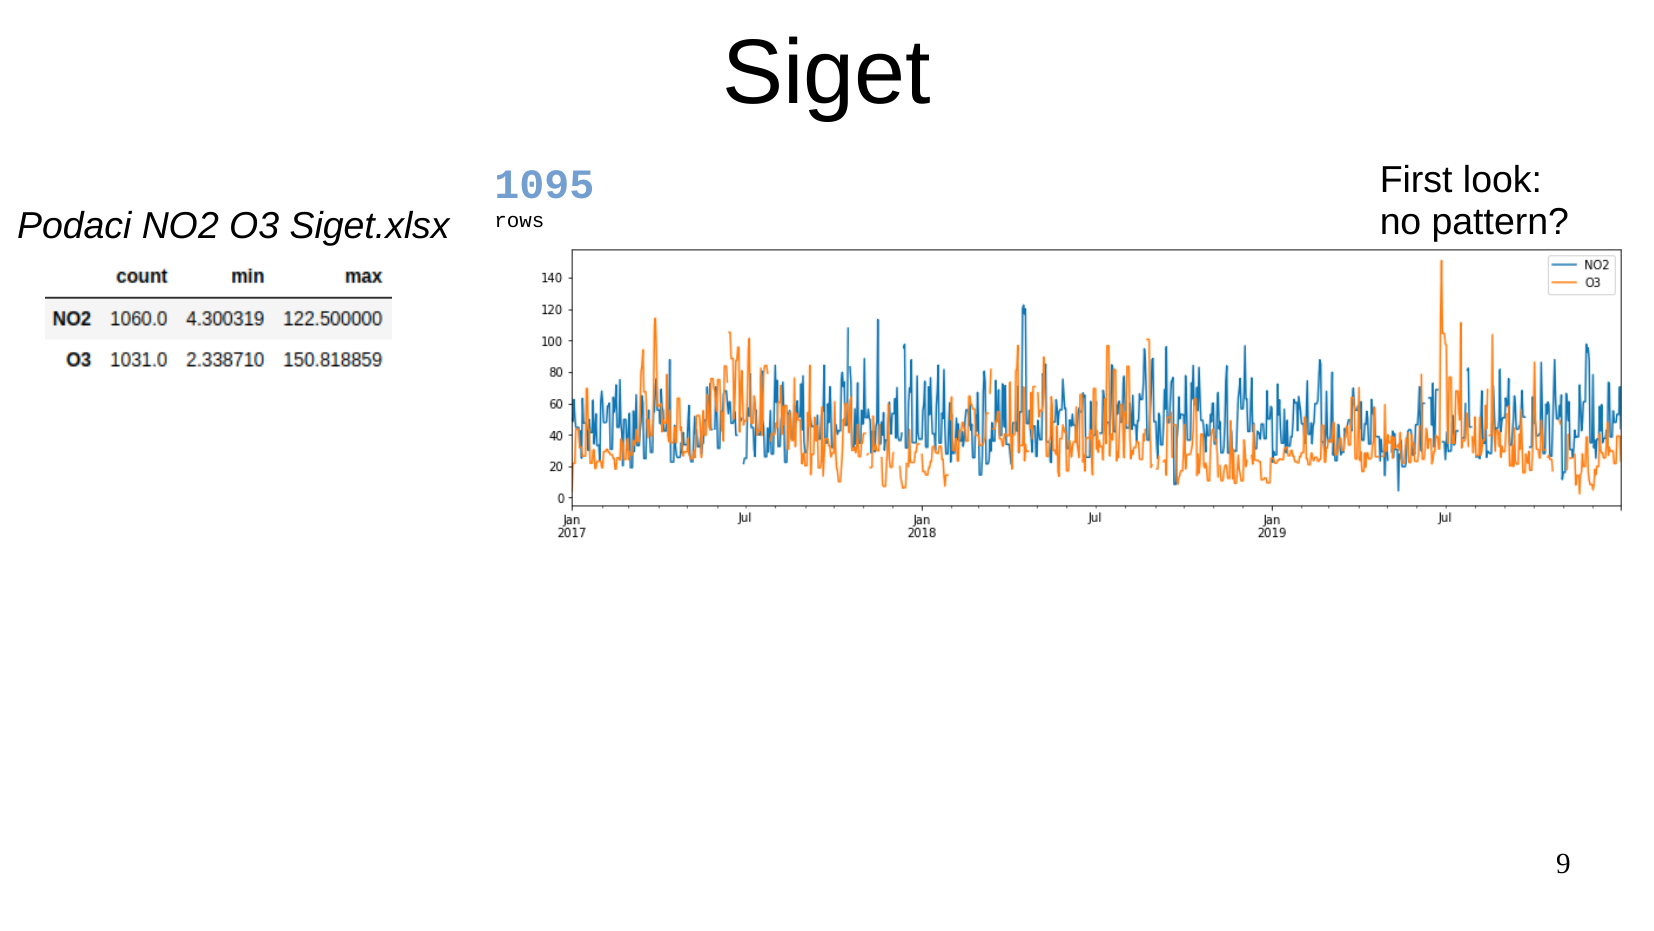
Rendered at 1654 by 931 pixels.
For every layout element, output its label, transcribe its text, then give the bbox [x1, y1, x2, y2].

picture [540, 234, 1636, 542]
text_box 1095 rows [479, 156, 615, 247]
picture [45, 261, 392, 392]
title Siget [82, 7, 1571, 136]
text_box Podaci NO2 O3 Siget.xlsx [2, 197, 466, 255]
text_box First look: no pattern? [1365, 151, 1606, 251]
